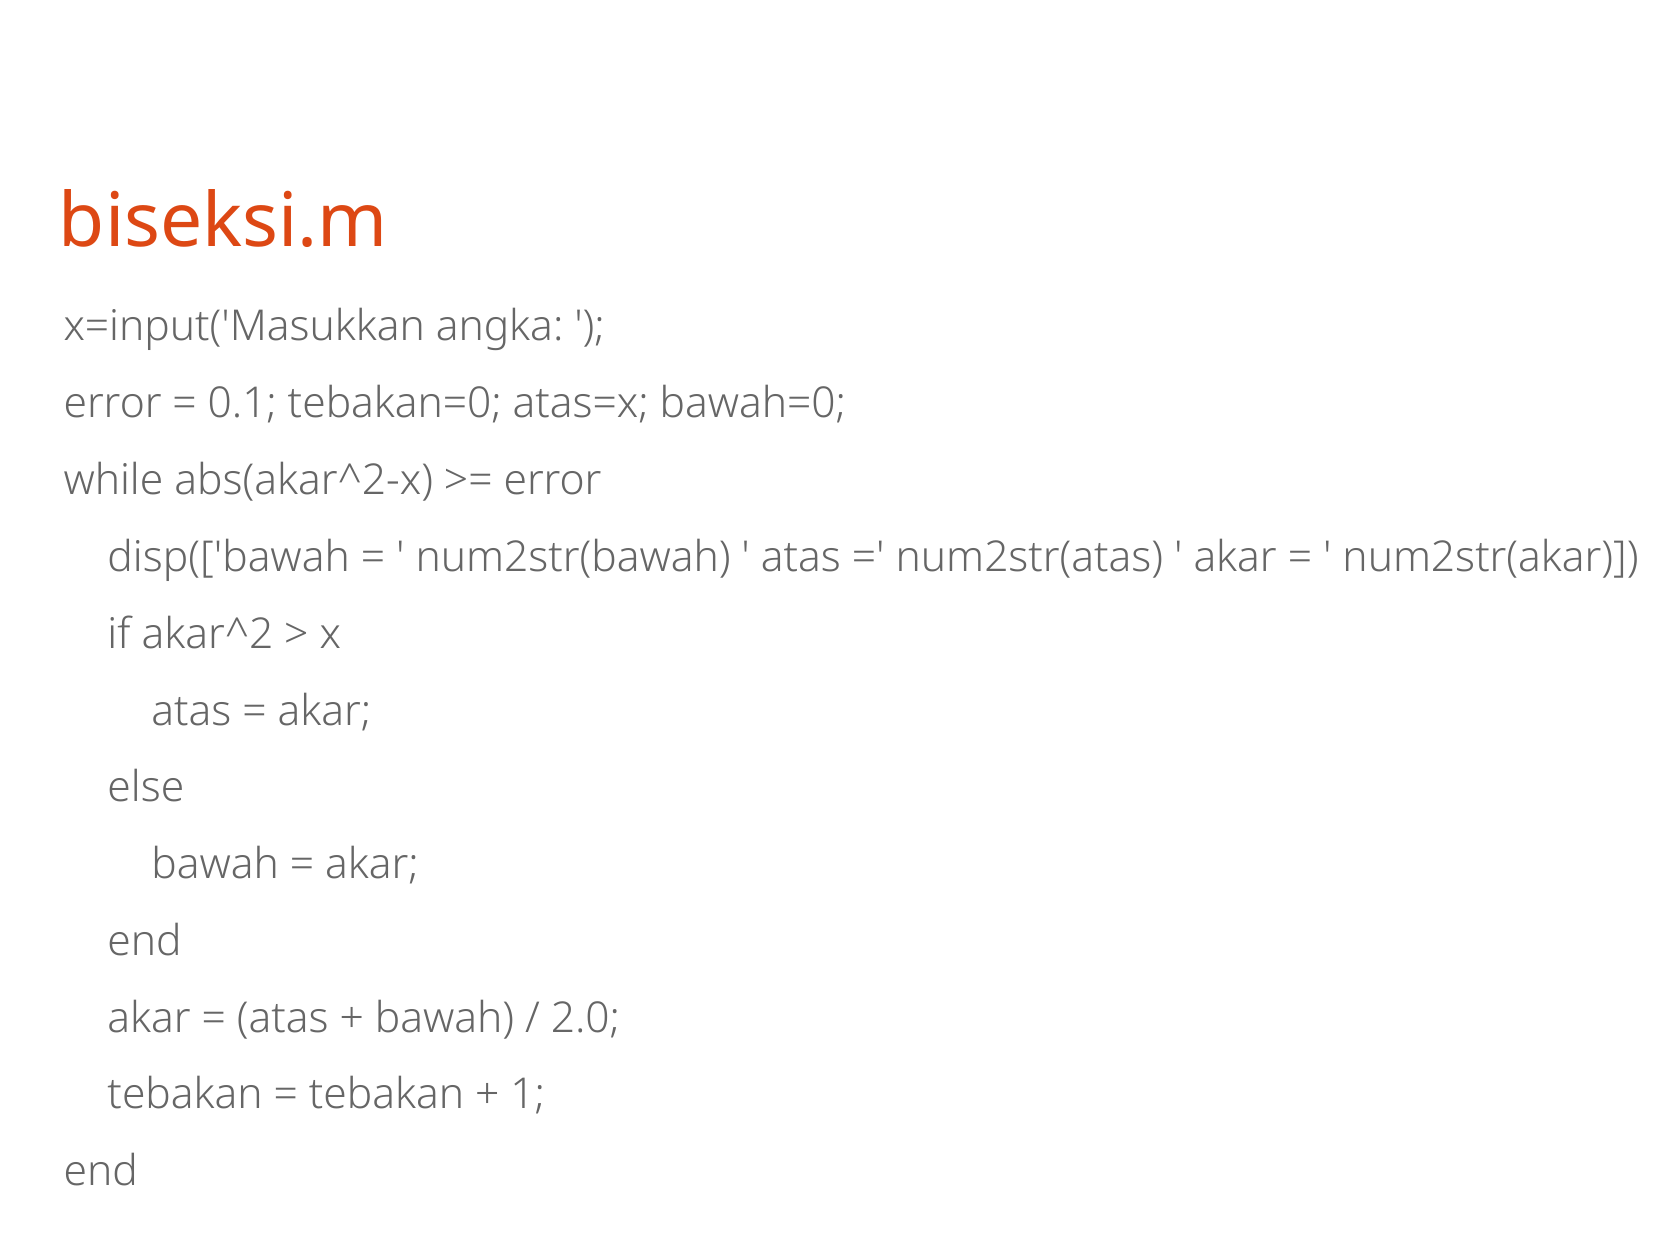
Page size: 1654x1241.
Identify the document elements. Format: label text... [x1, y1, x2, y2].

list x=input('Masukkan angka: '); error = 0.1; tebakan=0; atas=x; bawah=0; while abs(akar^2-x) >= error disp(['bawah = ' num2str(bawah) ' atas =' num2str(atas) ' akar = ' num2str(akar)]) if akar^2 > x atas = akar; else bawah = akar; end akar = (atas + bawah) / 2.0; tebakan = tebakan + 1; end [11, 295, 1654, 1229]
title biseksi.m [59, 153, 1447, 281]
